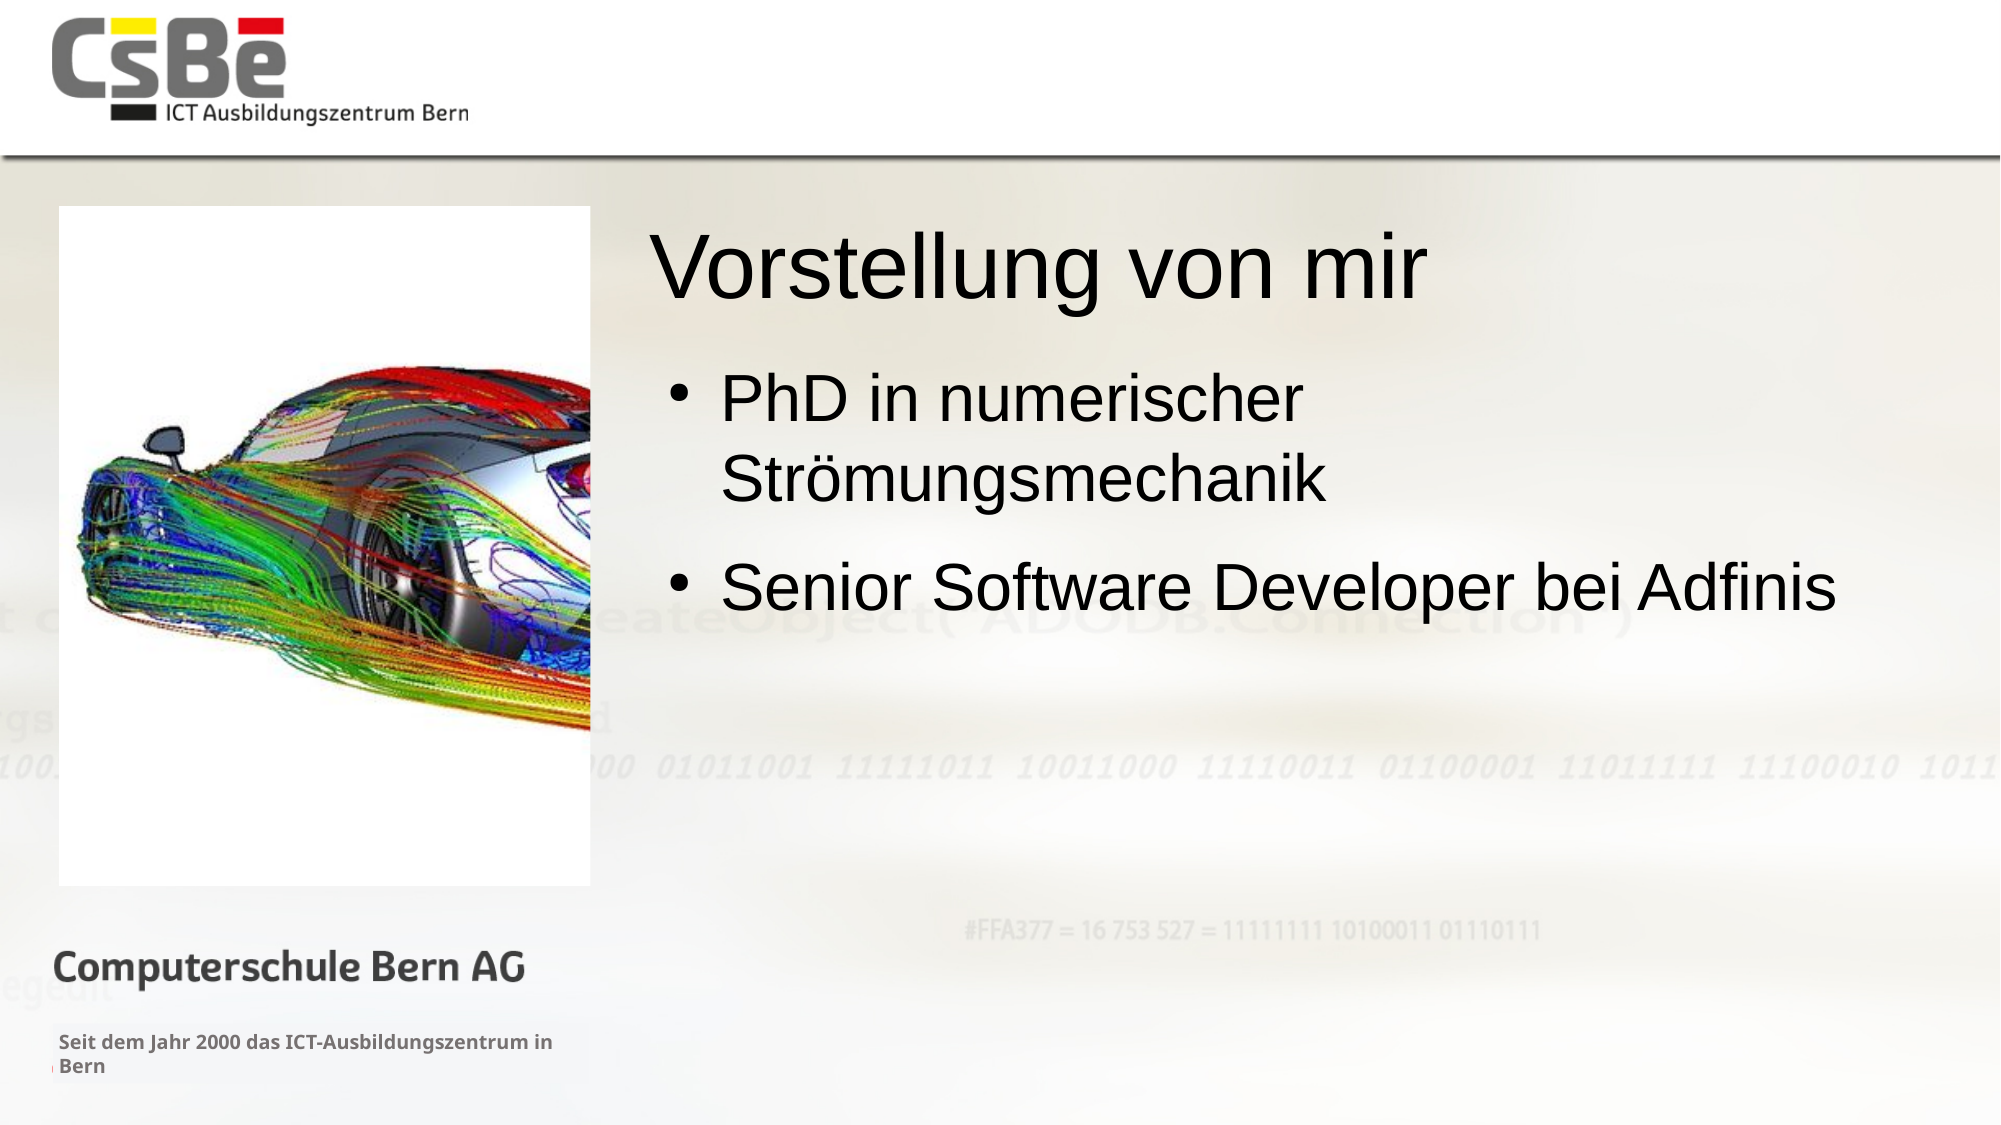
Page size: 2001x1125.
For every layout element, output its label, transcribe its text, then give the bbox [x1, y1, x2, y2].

picture [0, 0, 2001, 1125]
list Vorstellung von mir [649, 206, 1920, 384]
list PhD in numerischer Strömungsmechanik Senior Software Developer bei Adfinis [649, 384, 1920, 1004]
